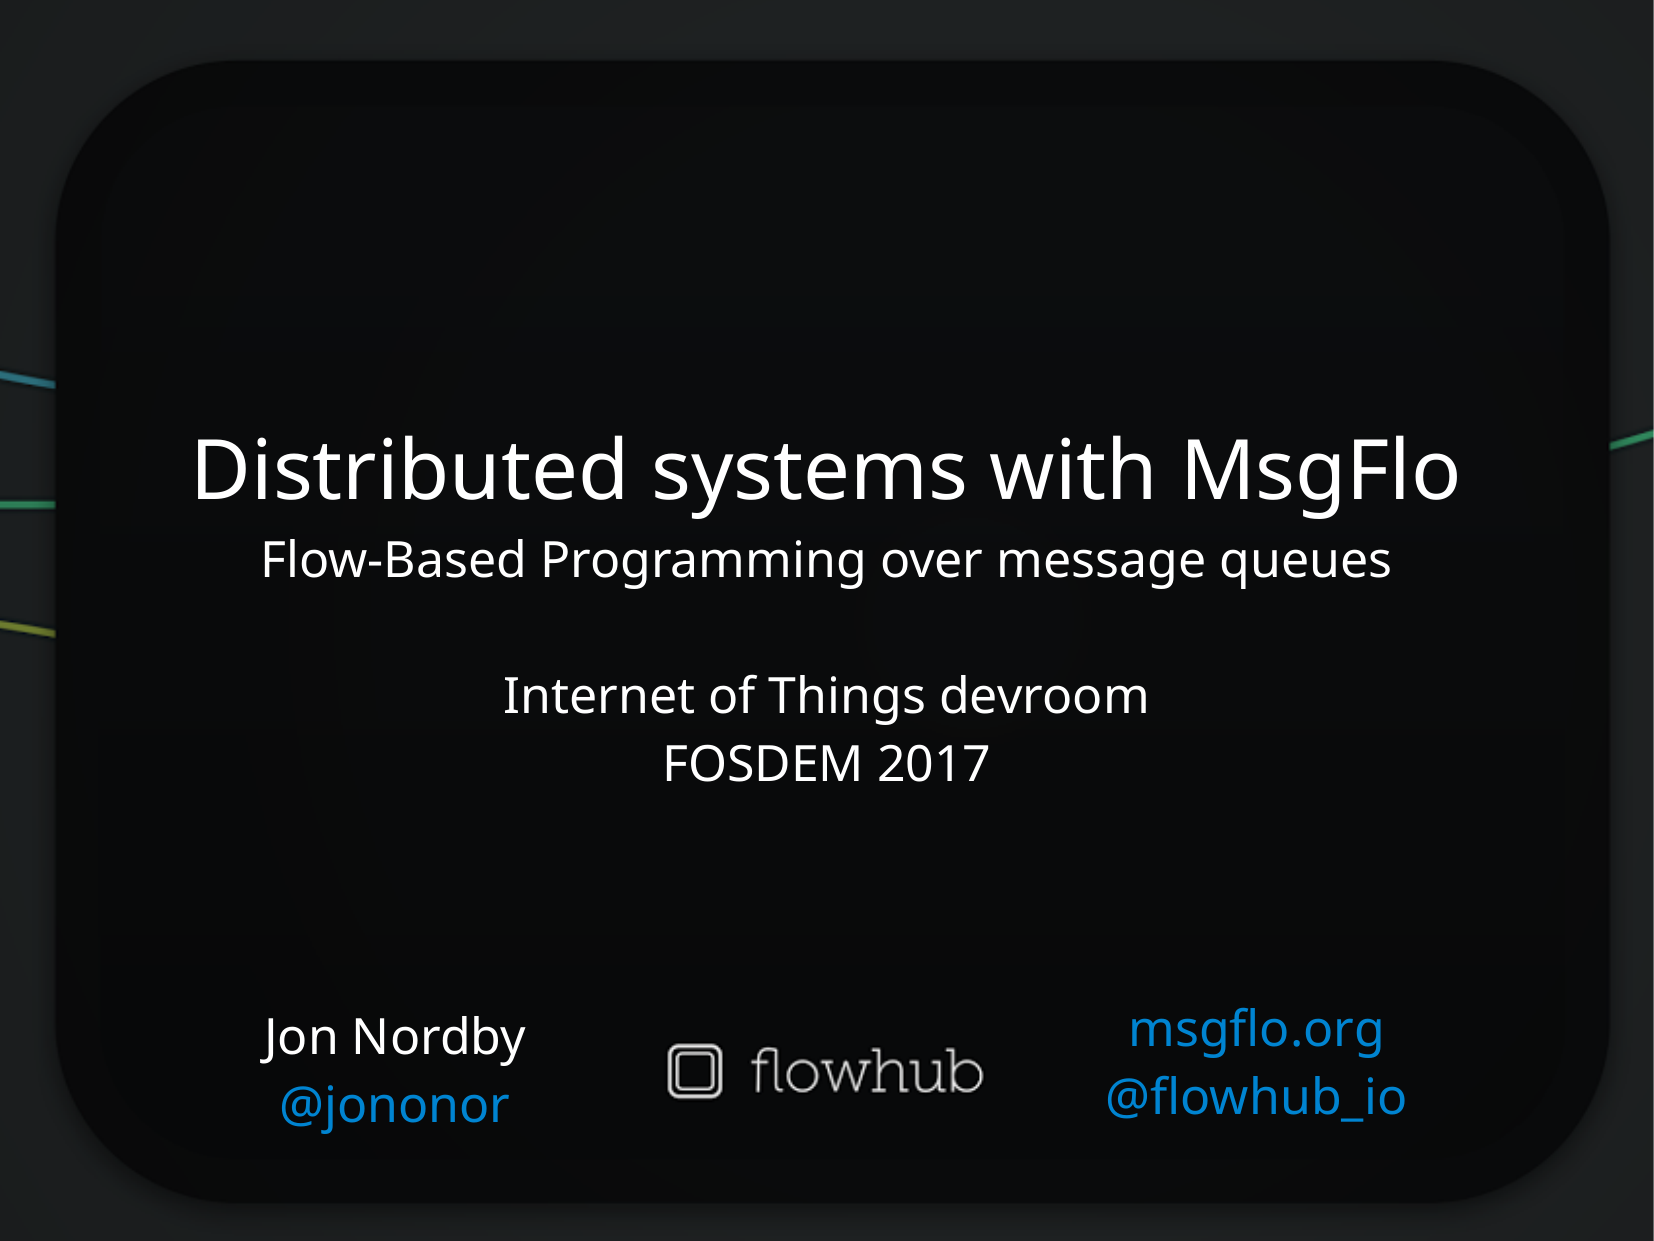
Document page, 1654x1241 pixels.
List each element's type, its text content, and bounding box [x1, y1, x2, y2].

text_box Jon Nordby @jononor [165, 1010, 626, 1128]
text_box msgflo.org @flowhub_io [1080, 973, 1434, 1149]
subtitle Distributed systems with MsgFlo Flow-Based Programming over message queues Internet of Things devroom FOSDEM 2017 [82, 290, 1571, 1010]
picture [0, 0, 1654, 1241]
